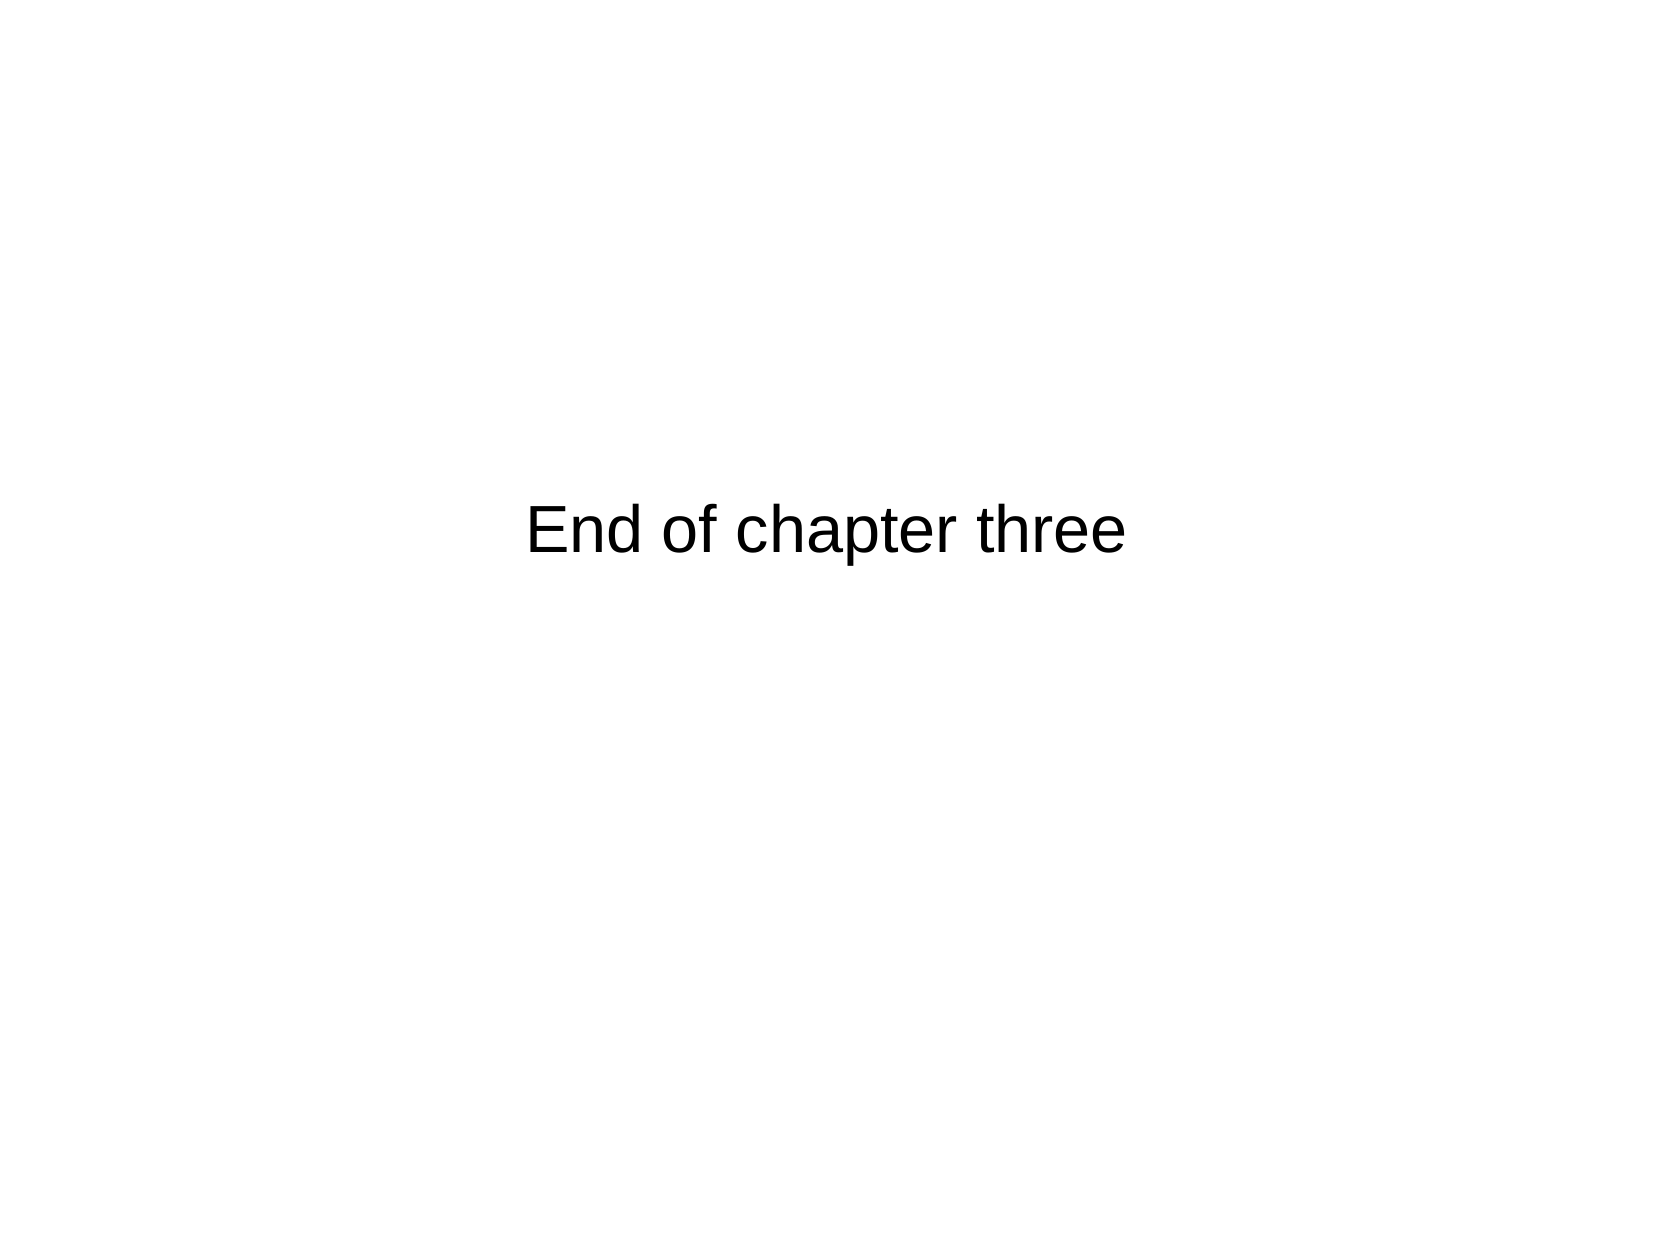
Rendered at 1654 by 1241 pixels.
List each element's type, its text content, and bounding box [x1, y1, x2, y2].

subtitle End of chapter three [82, 49, 1571, 1010]
